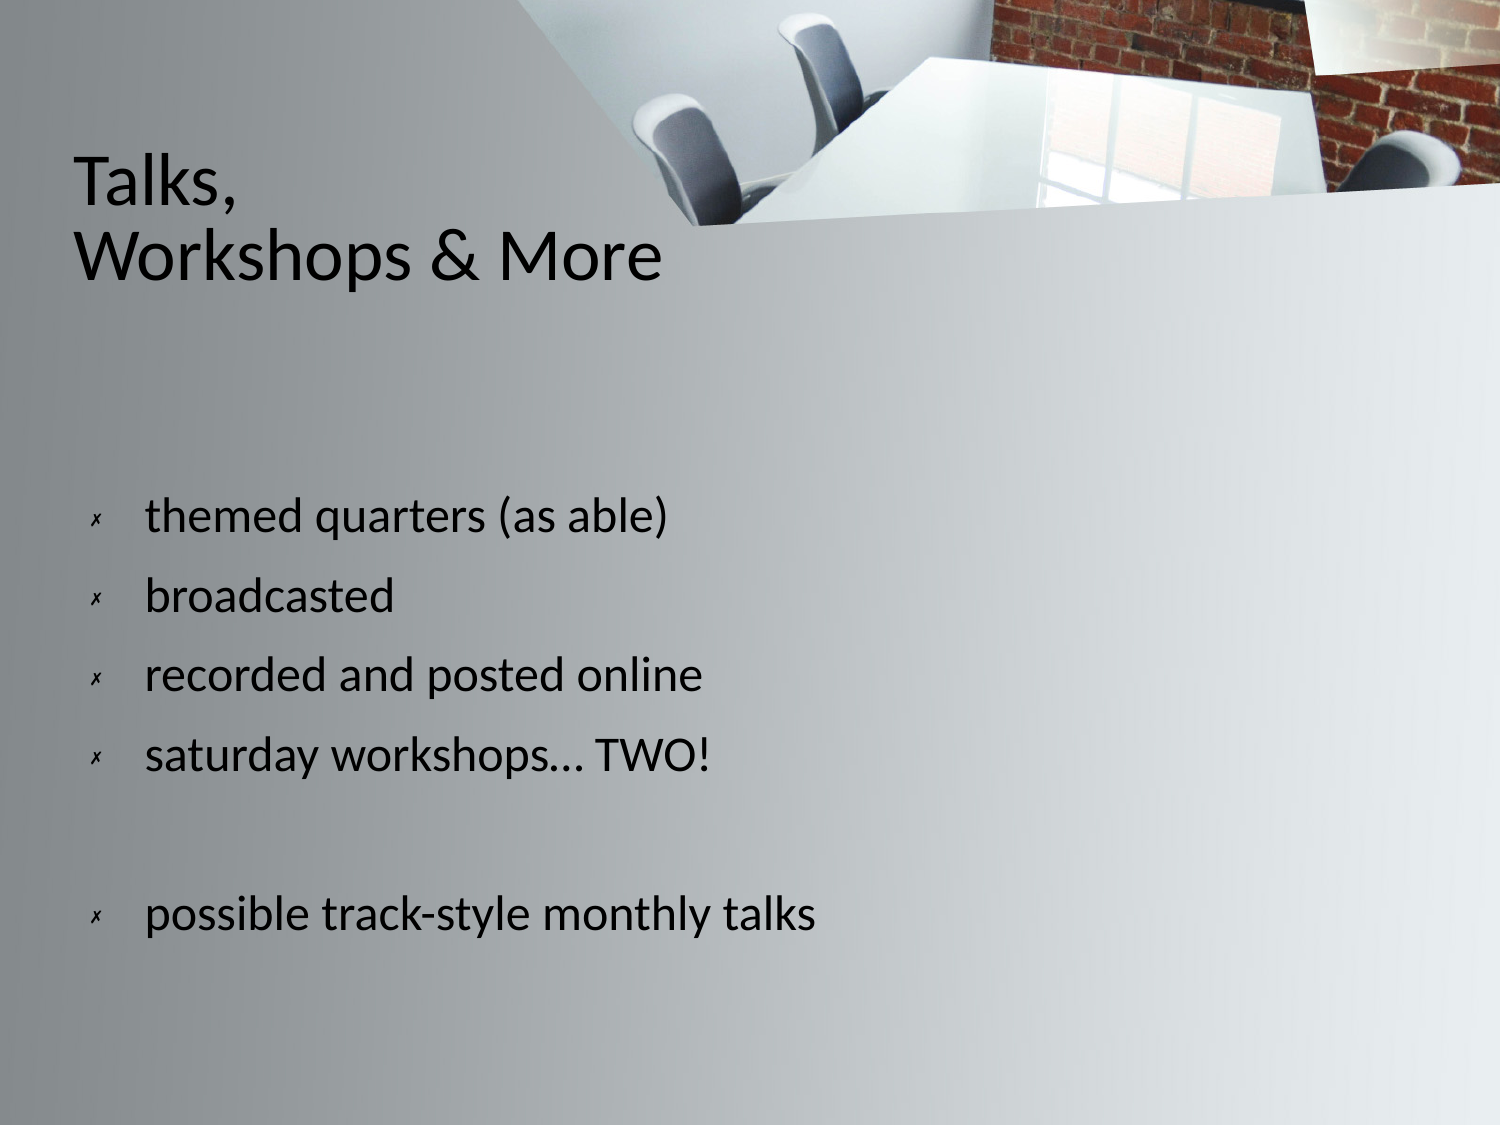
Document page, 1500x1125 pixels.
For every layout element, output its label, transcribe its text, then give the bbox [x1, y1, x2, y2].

list themed quarters (as able) broadcasted recorded and posted online saturday workshops… TWO! possible track-style monthly talks [73, 495, 1427, 1039]
picture [0, 0, 1500, 1125]
title Talks, Workshops & More [73, 111, 826, 338]
